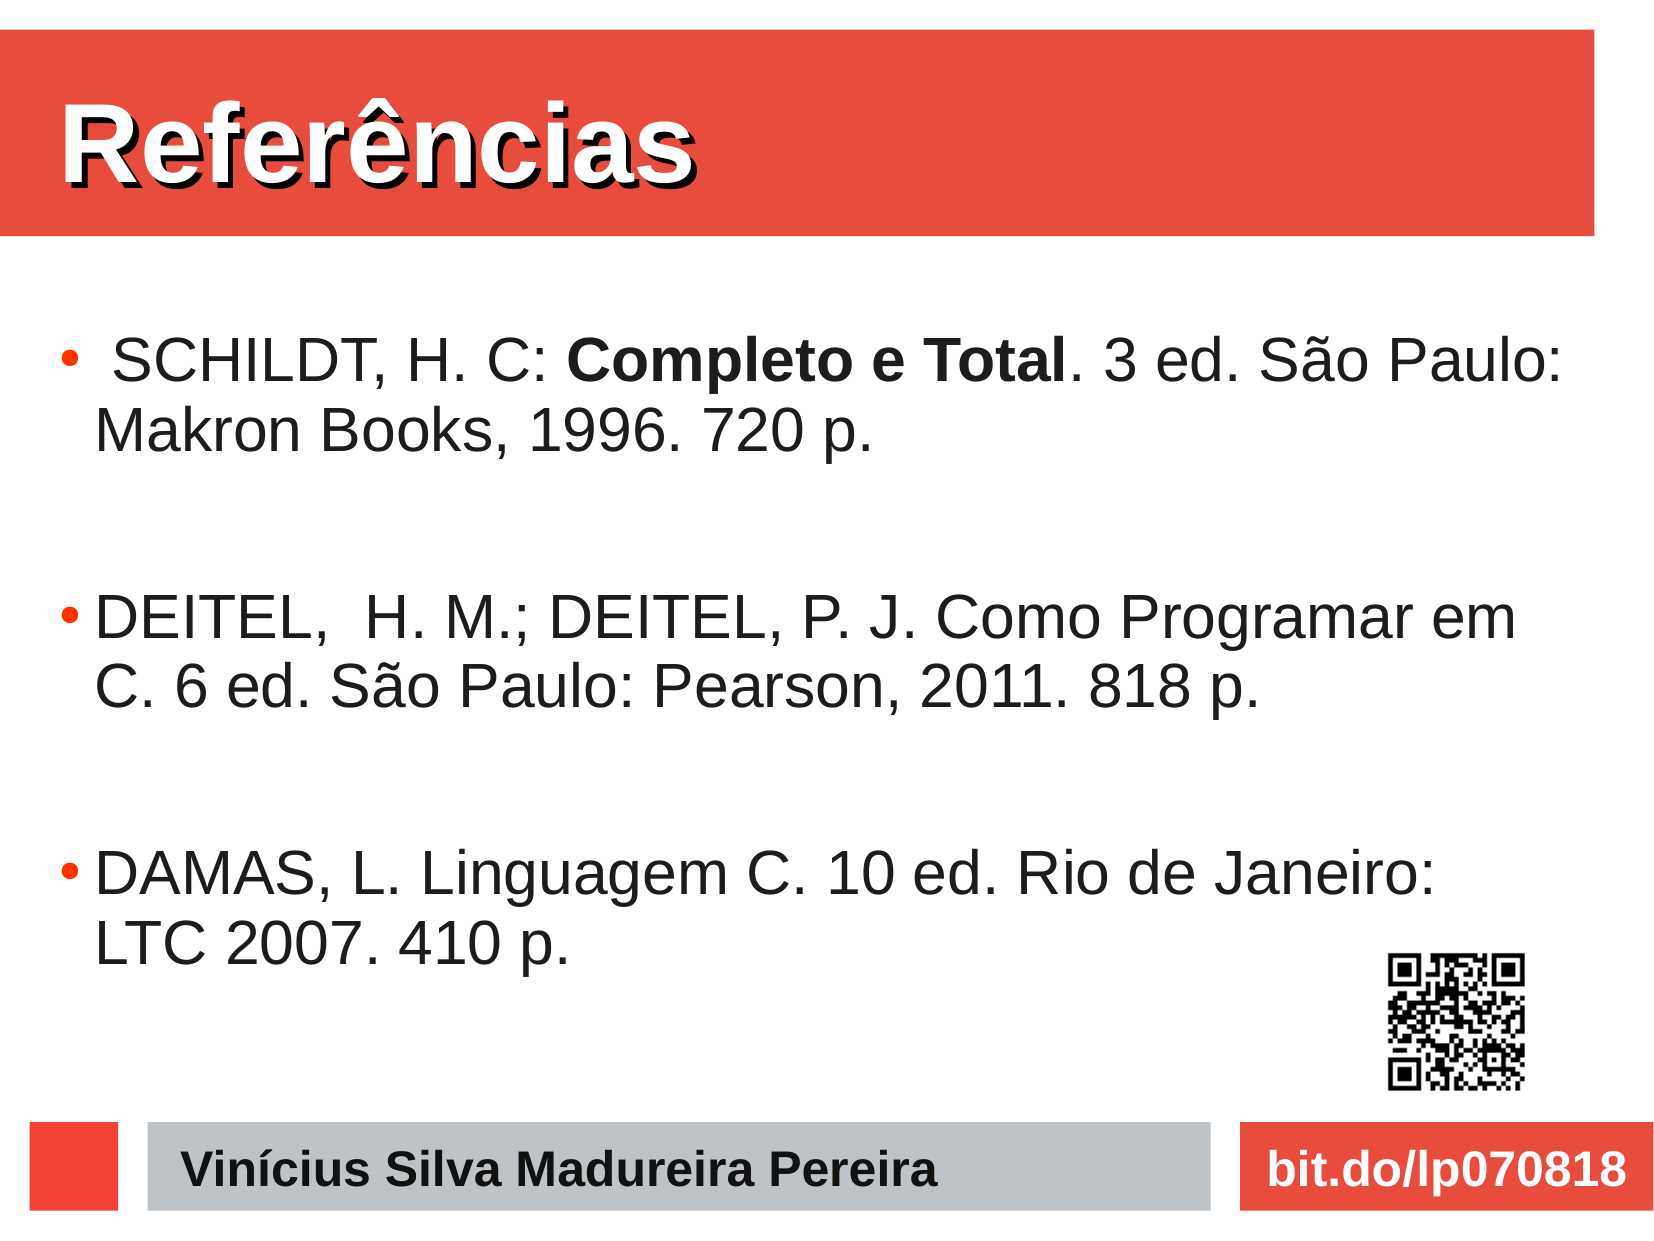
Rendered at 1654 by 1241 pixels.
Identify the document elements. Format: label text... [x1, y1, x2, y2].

title Referências [59, 59, 1595, 207]
text_box Vinícius Silva Madureira Pereira [165, 1133, 1170, 1205]
list SCHILDT, H. C: Completo e Total. 3 ed. São Paulo: Makron Books, 1996. 720 p. DEITEL, H. M.; DEITEL, P. J. Como Programar em C. 6 ed. São Paulo: Pearson, 2011. 818 p. DAMAS, L. Linguagem C. 10 ed. Rio de Janeiro: LTC 2007. 410 p. [59, 324, 1565, 1093]
picture [1379, 944, 1536, 1102]
text_box bit.do/lp070818 [1228, 1133, 1654, 1205]
